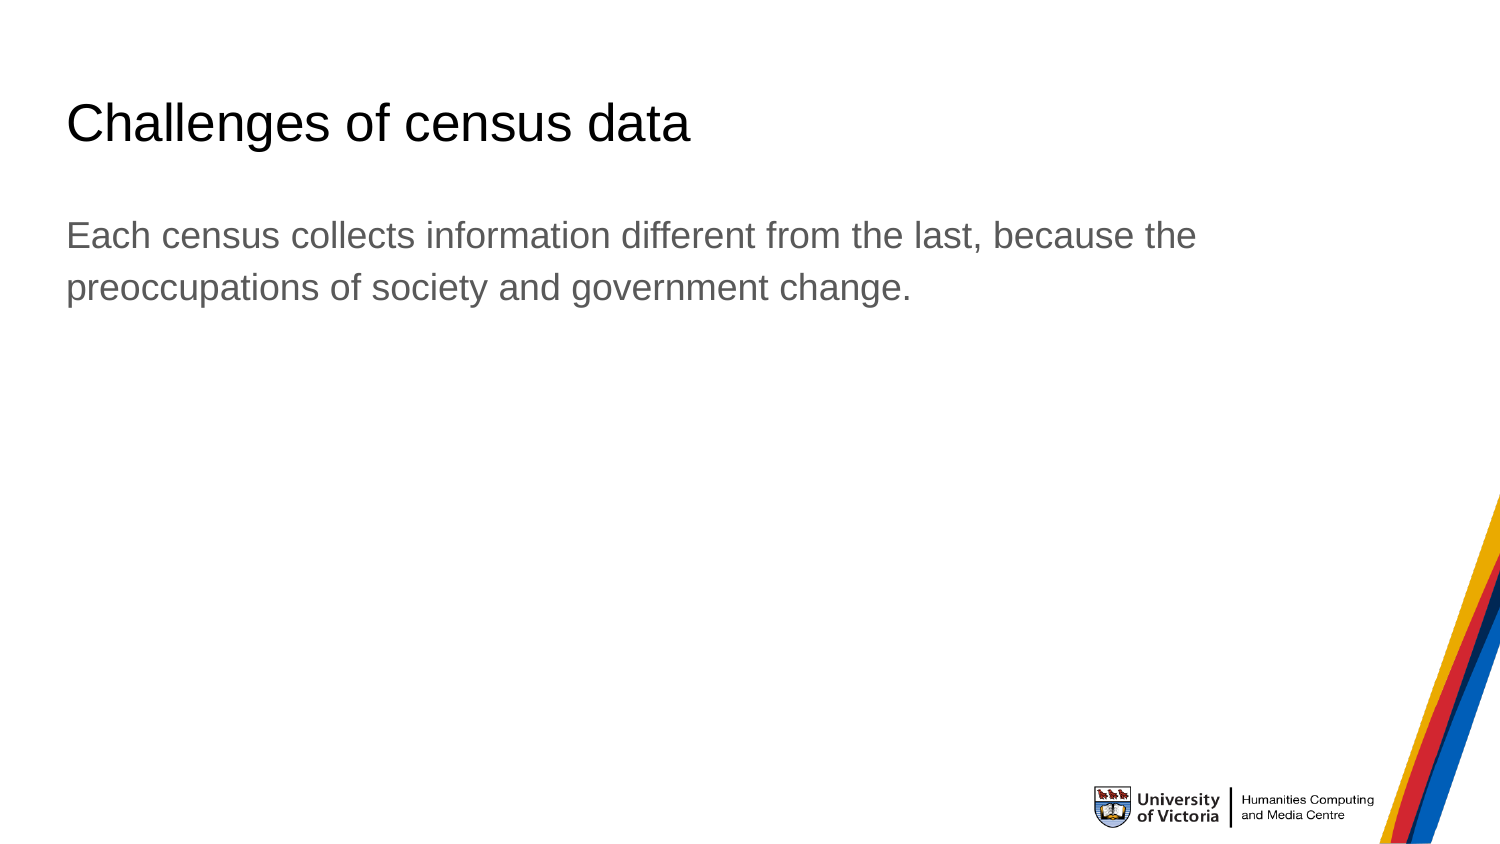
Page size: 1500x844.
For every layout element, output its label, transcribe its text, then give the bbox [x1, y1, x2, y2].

picture [1094, 483, 1500, 844]
title Challenges of census data [51, 72, 1449, 167]
list Each census collects information different from the last, because the preoccupations of society and government change. [51, 189, 1449, 750]
